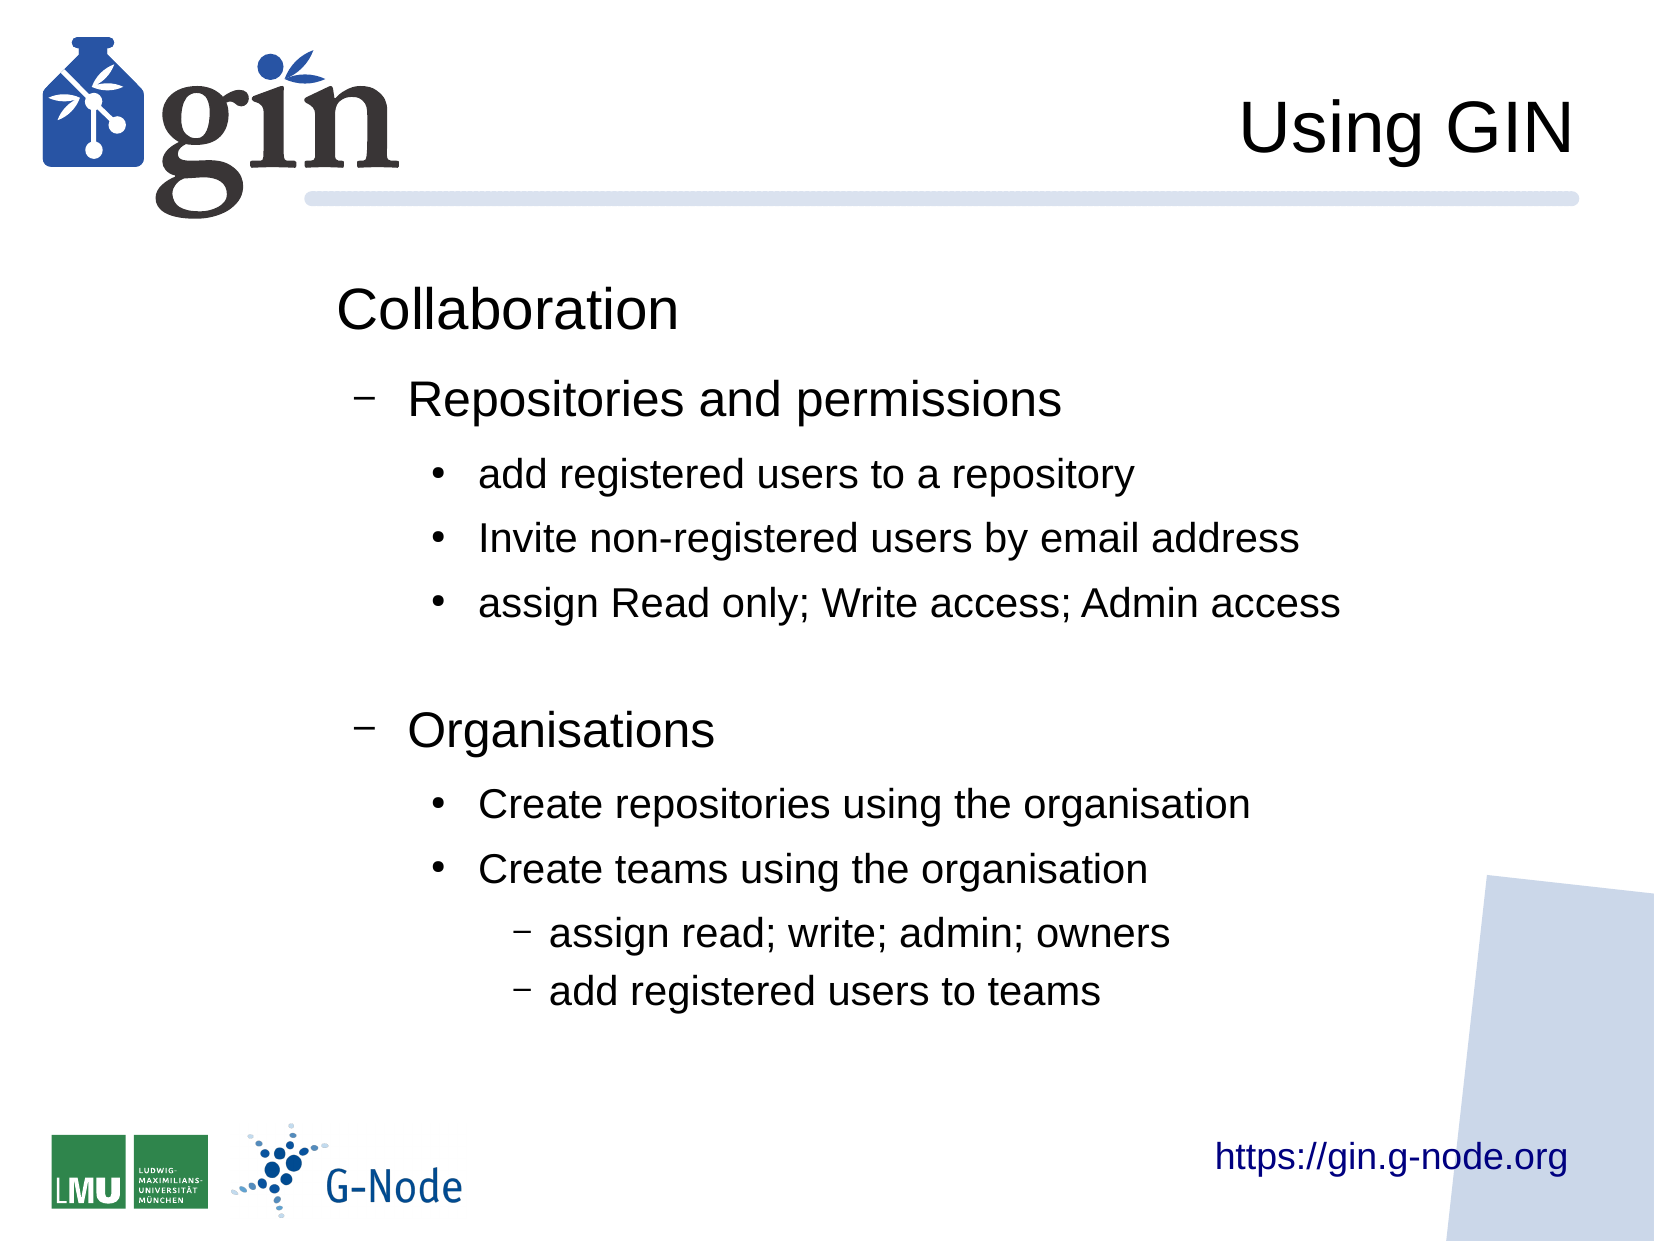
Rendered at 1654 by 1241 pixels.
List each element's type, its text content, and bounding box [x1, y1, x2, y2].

picture [230, 1123, 467, 1219]
picture [33, 30, 409, 224]
text_box https://gin.g-node.org [1200, 1128, 1625, 1186]
list Collaboration Repositories and permissions add registered users to a repository Invite non-registered users by email address assign Read only; Write access; Admin access Organisations Create repositories using the organisation Create teams using the organisation assign read; write; admin; owners add registered users to teams [265, 277, 1409, 792]
text_box Using GIN [87, 30, 1576, 226]
